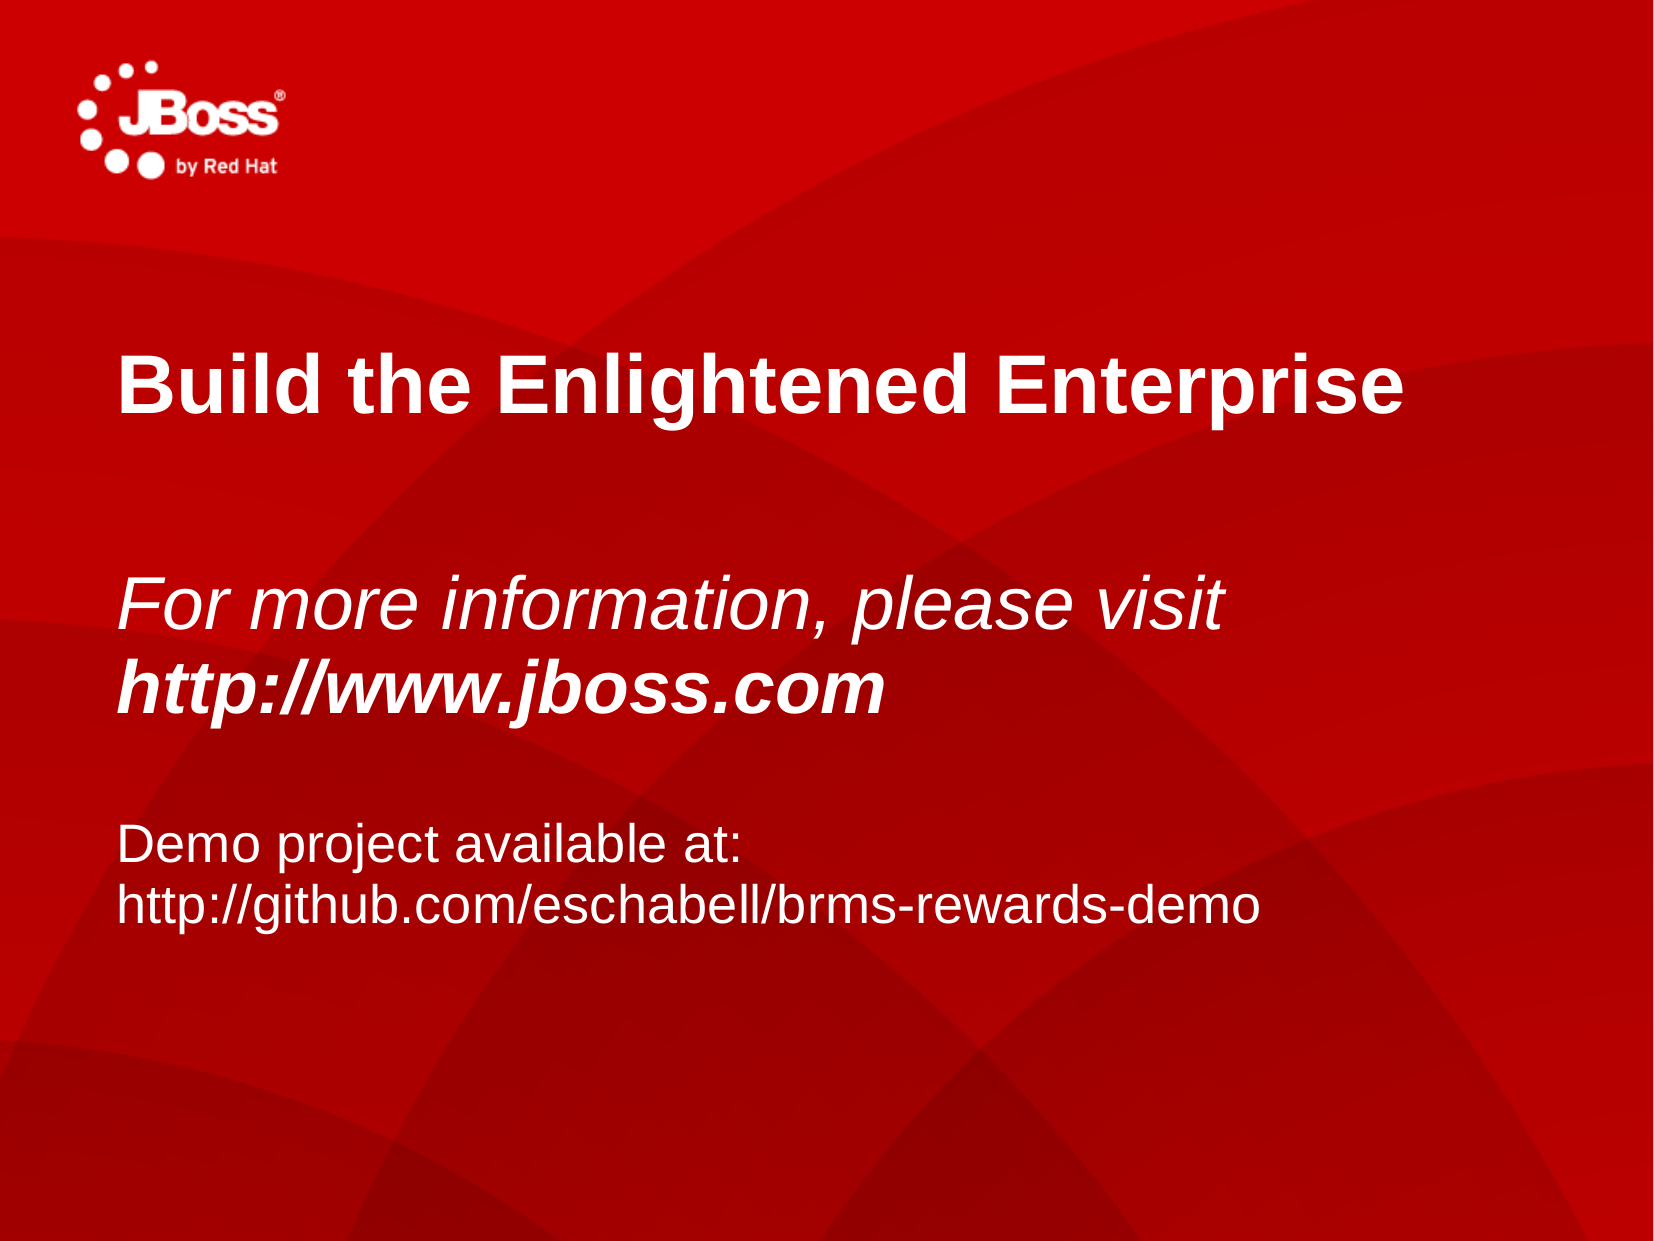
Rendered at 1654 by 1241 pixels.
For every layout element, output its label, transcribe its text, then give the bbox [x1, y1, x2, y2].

picture [0, 0, 1654, 1241]
text_box Build the Enlightened Enterprise For more information, please visit http://www.jboss.com Demo project available at: http://github.com/eschabell/brms-rewards-demo [101, 238, 1552, 1038]
